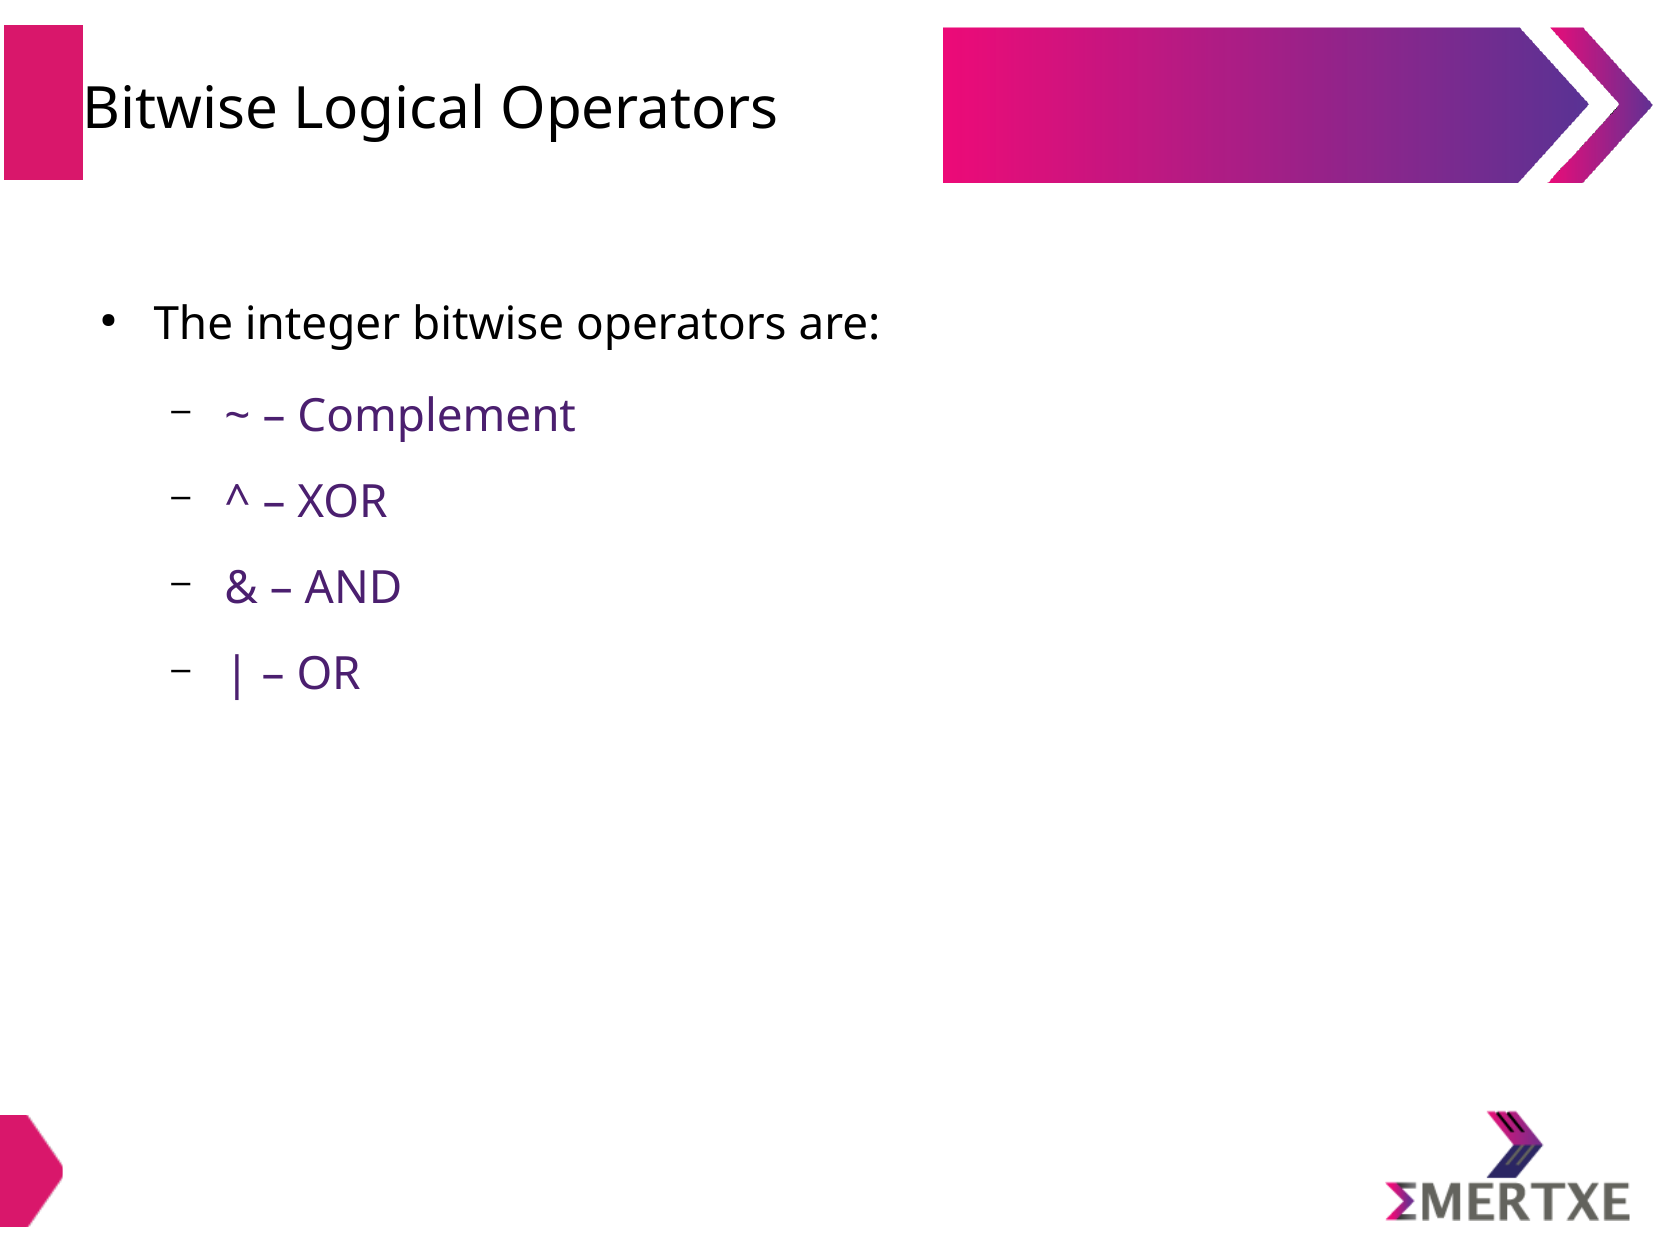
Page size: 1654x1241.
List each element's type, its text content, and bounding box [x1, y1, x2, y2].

list The integer bitwise operators are: ~ – Complement ^ – XOR & – AND | – OR [82, 290, 1571, 1010]
title Bitwise Logical Operators [82, 2, 1571, 210]
picture [1571, 27, 1653, 183]
picture [1385, 1107, 1631, 1221]
